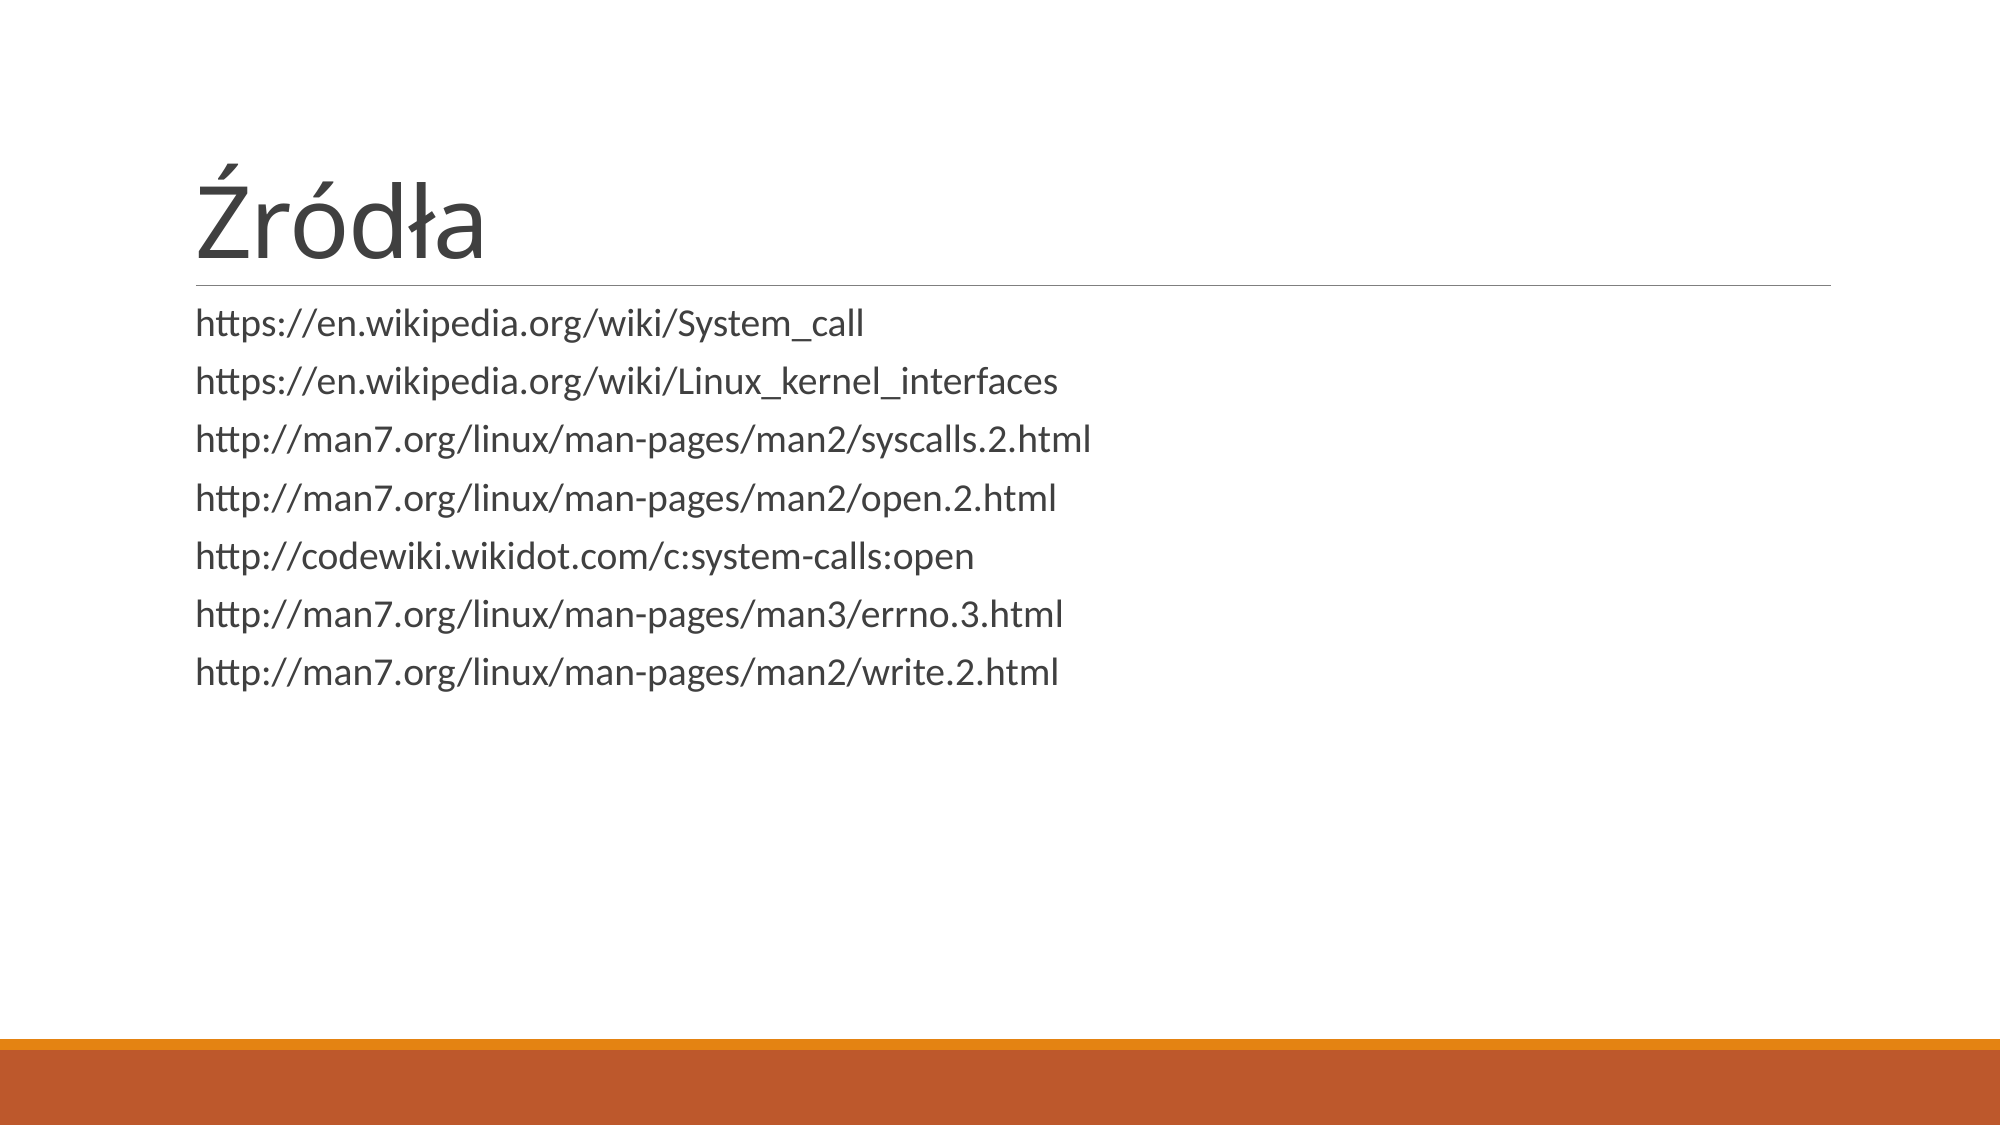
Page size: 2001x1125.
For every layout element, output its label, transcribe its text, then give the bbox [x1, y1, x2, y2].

list https://en.wikipedia.org/wiki/System_call https://en.wikipedia.org/wiki/Linux_kernel_interfaces http://man7.org/linux/man-pages/man2/syscalls.2.html http://man7.org/linux/man-pages/man2/open.2.html http://codewiki.wikidot.com/c:system-calls:open http://man7.org/linux/man-pages/man3/errno.3.html http://man7.org/linux/man-pages/man2/write.2.html [180, 302, 1831, 963]
title Źródła [180, 47, 1831, 287]
